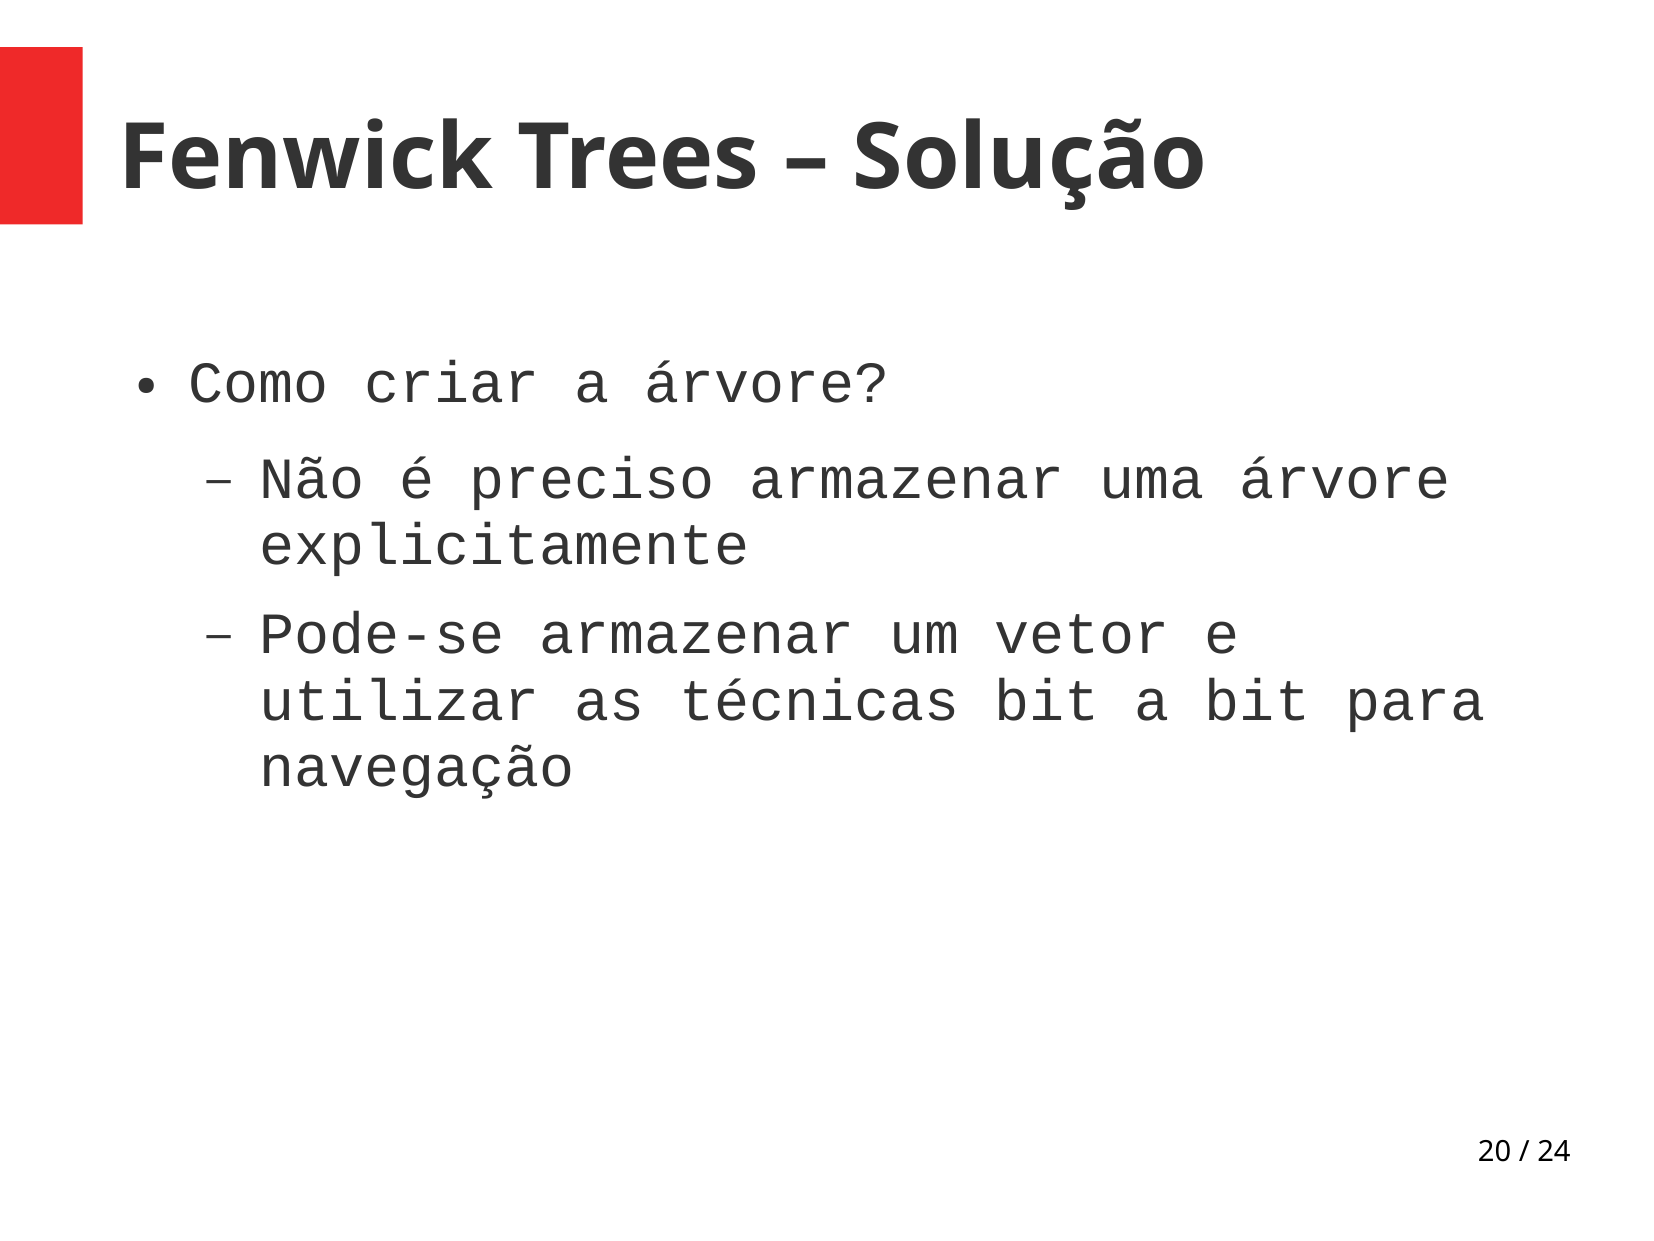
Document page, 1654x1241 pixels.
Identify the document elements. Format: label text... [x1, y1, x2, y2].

title Fenwick Trees – Solução [118, 49, 1571, 257]
list Como criar a árvore? Não é preciso armazenar uma árvore explicitamente Pode-se armazenar um vetor e utilizar as técnicas bit a bit para navegação [118, 354, 1536, 1074]
